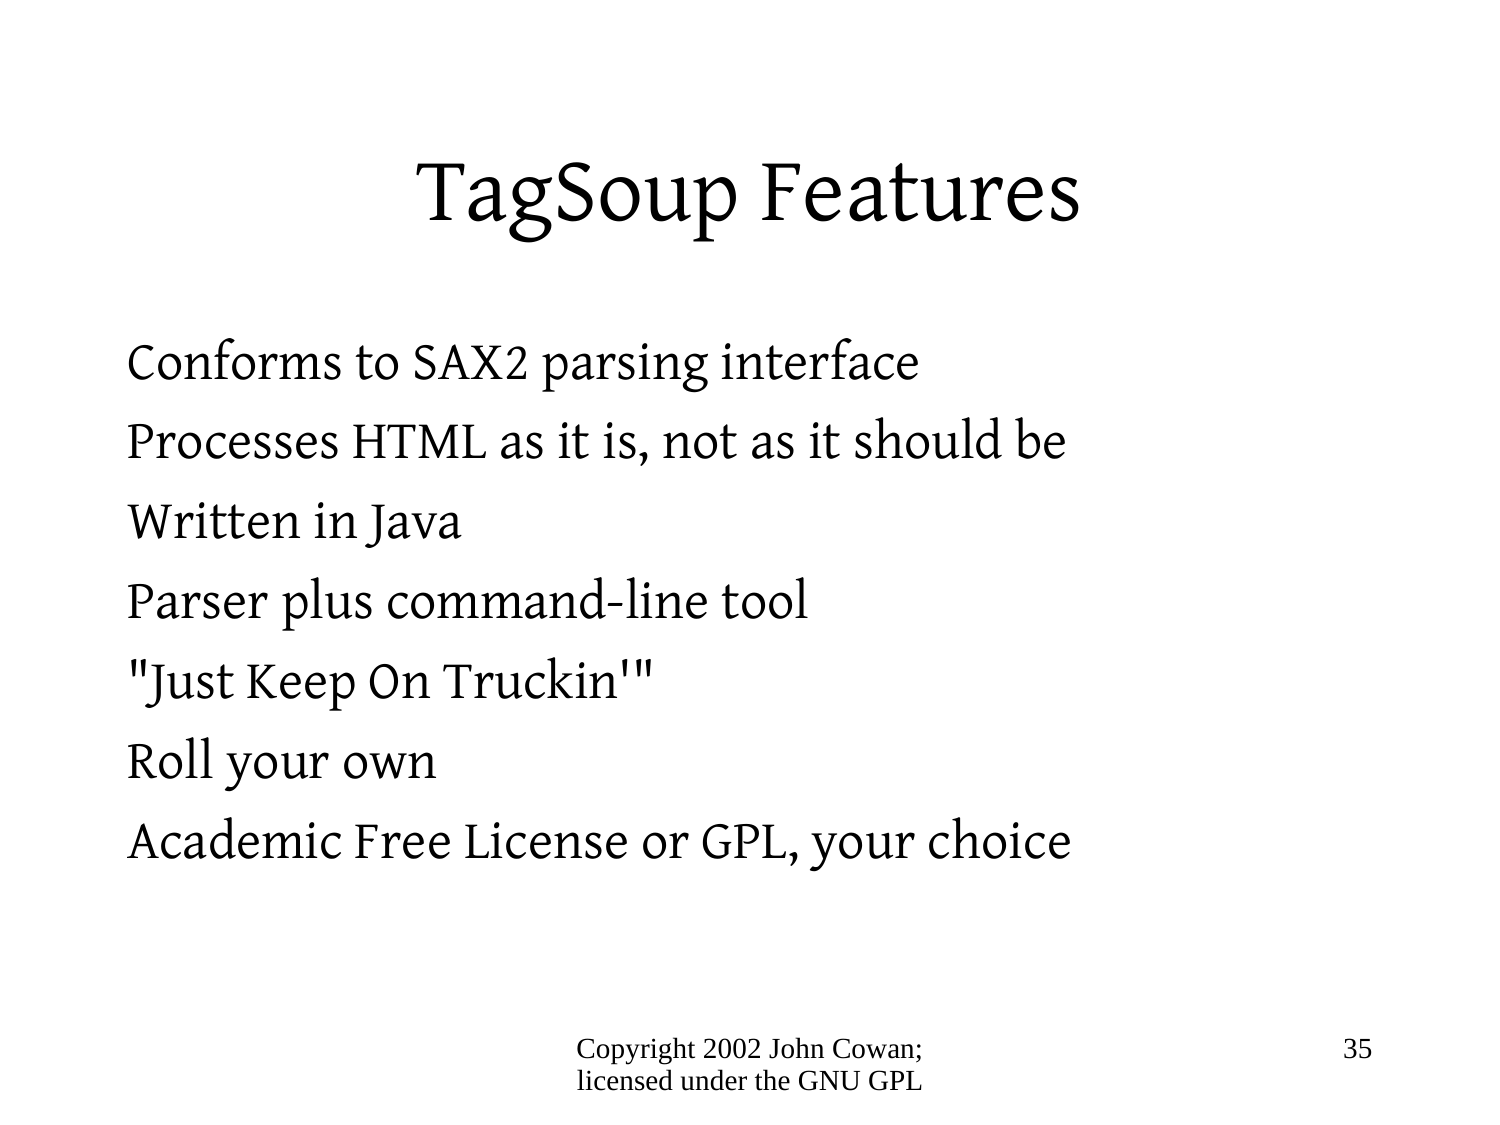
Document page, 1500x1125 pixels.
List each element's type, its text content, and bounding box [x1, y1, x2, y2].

text_box Copyright 2002 John Cowan; licensed under the GNU GPL [512, 1025, 988, 1107]
list Conforms to SAX2 parsing interface Processes HTML as it is, not as it should be Written in Java Parser plus command-line tool "Just Keep On Truckin'" Roll your own Academic Free License or GPL, your choice [112, 324, 1388, 1000]
title TagSoup Features [112, 99, 1388, 288]
text_box 35 [1074, 1025, 1388, 1074]
